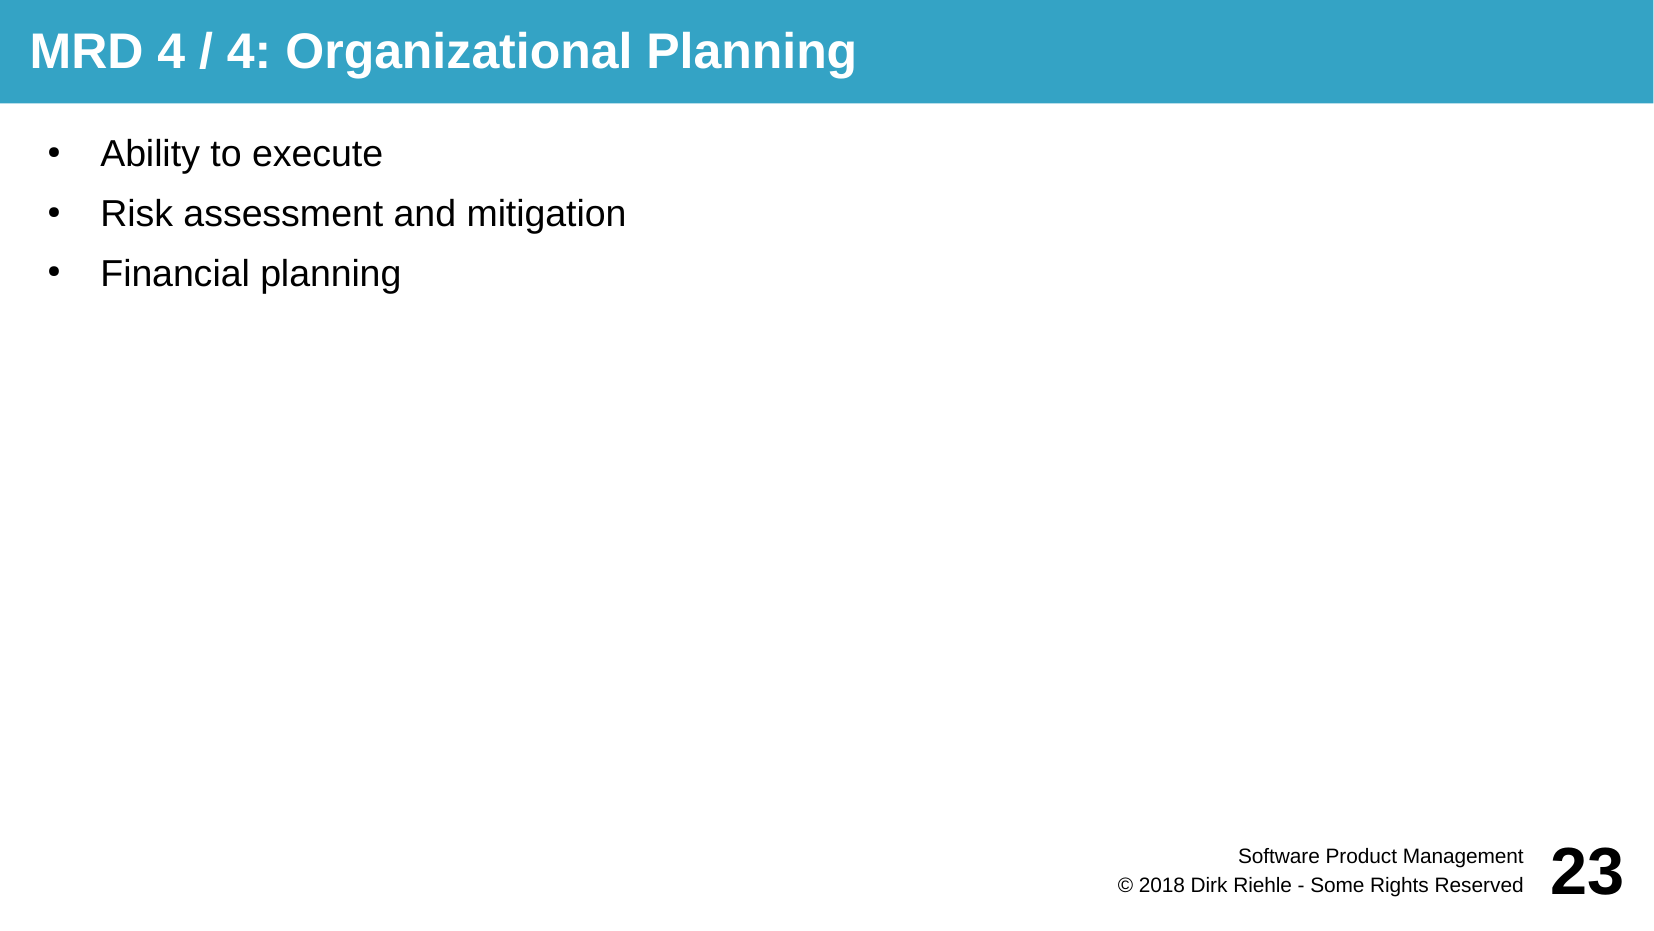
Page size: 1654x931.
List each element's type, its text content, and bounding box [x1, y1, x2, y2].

list Ability to execute Risk assessment and mitigation Financial planning [29, 132, 1625, 813]
title MRD 4 / 4: Organizational Planning [0, 0, 1654, 104]
